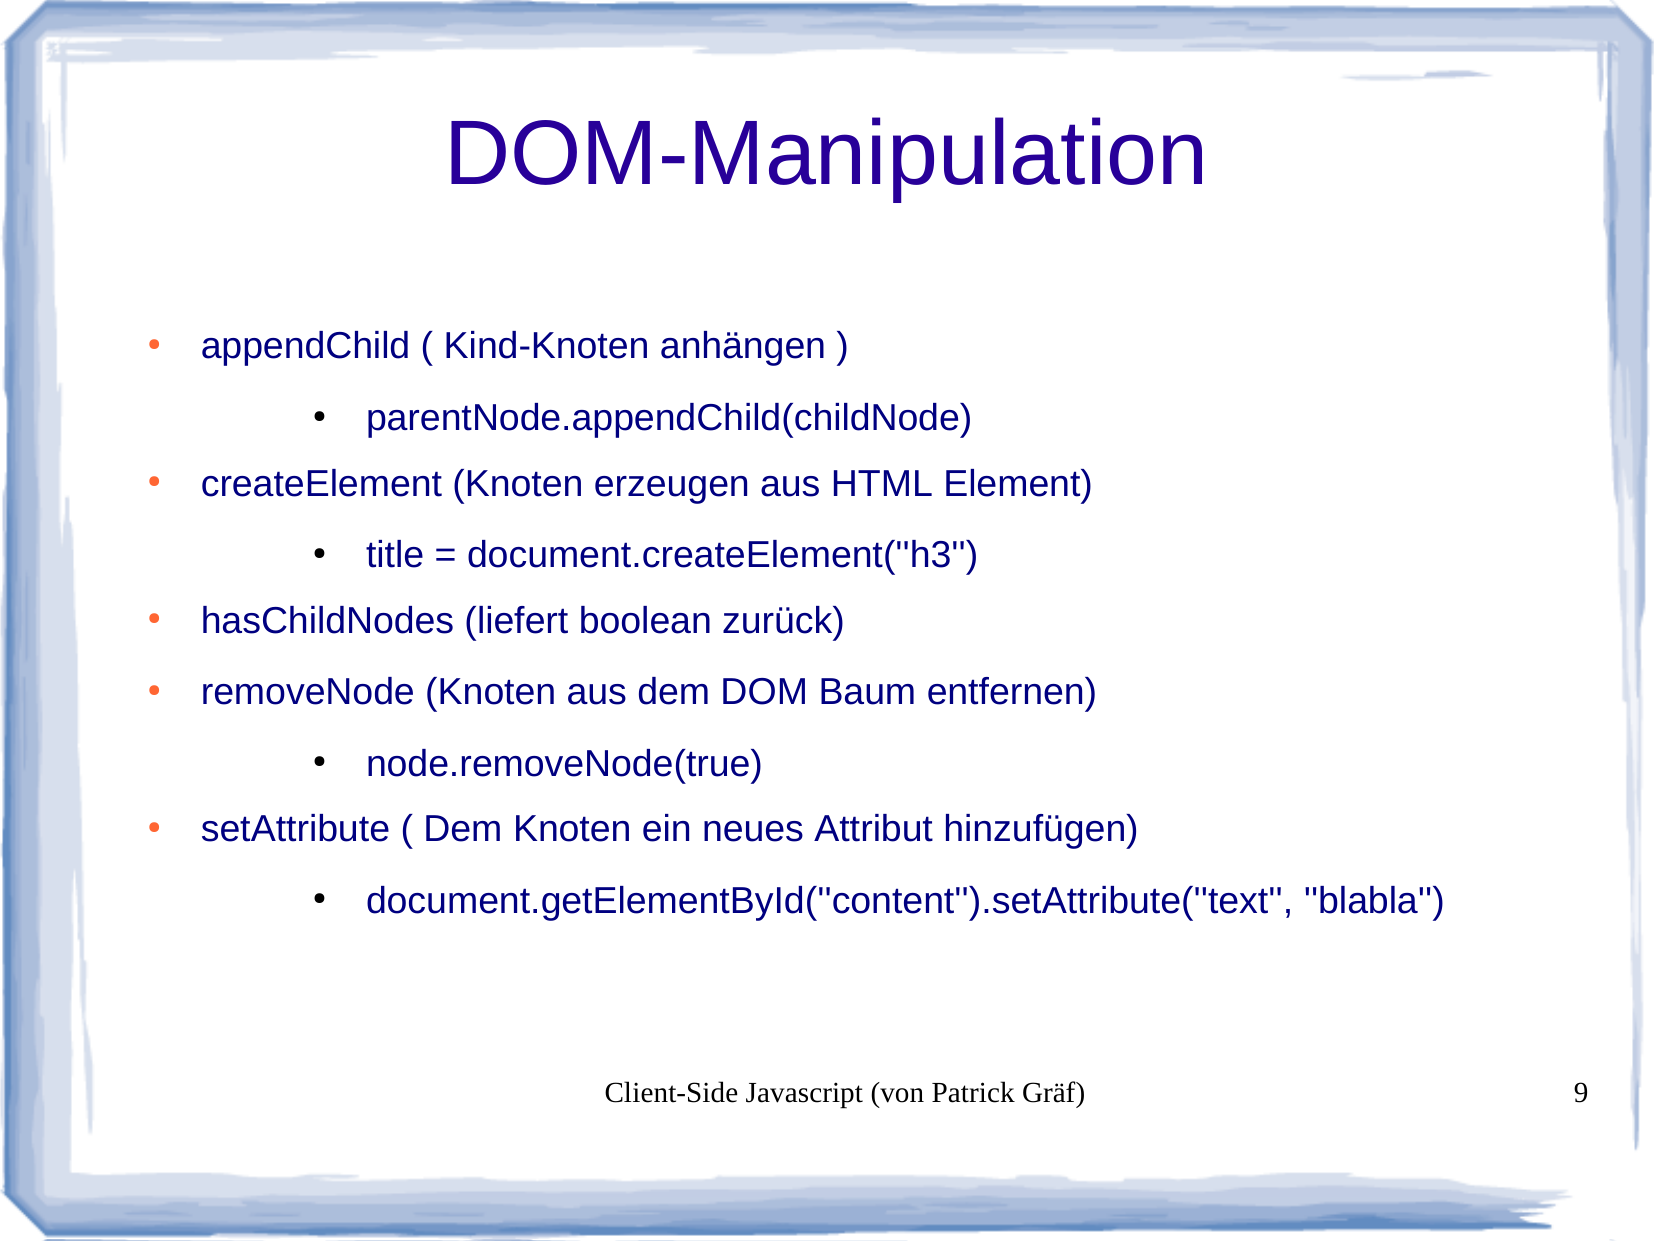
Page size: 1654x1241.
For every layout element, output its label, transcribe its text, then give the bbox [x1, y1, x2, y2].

picture [0, 0, 1654, 1241]
list appendChild ( Kind-Knoten anhängen ) parentNode.appendChild(childNode) createElement (Knoten erzeugen aus HTML Element) title = document.createElement(''h3'') hasChildNodes (liefert boolean zurück) removeNode (Knoten aus dem DOM Baum entfernen) node.removeNode(true) setAttribute ( Dem Knoten ein neues Attribut hinzufügen) document.getElementById(''content'').setAttribute(''text'', ''blabla'') [129, 324, 1489, 975]
title DOM-Manipulation [82, 49, 1571, 257]
